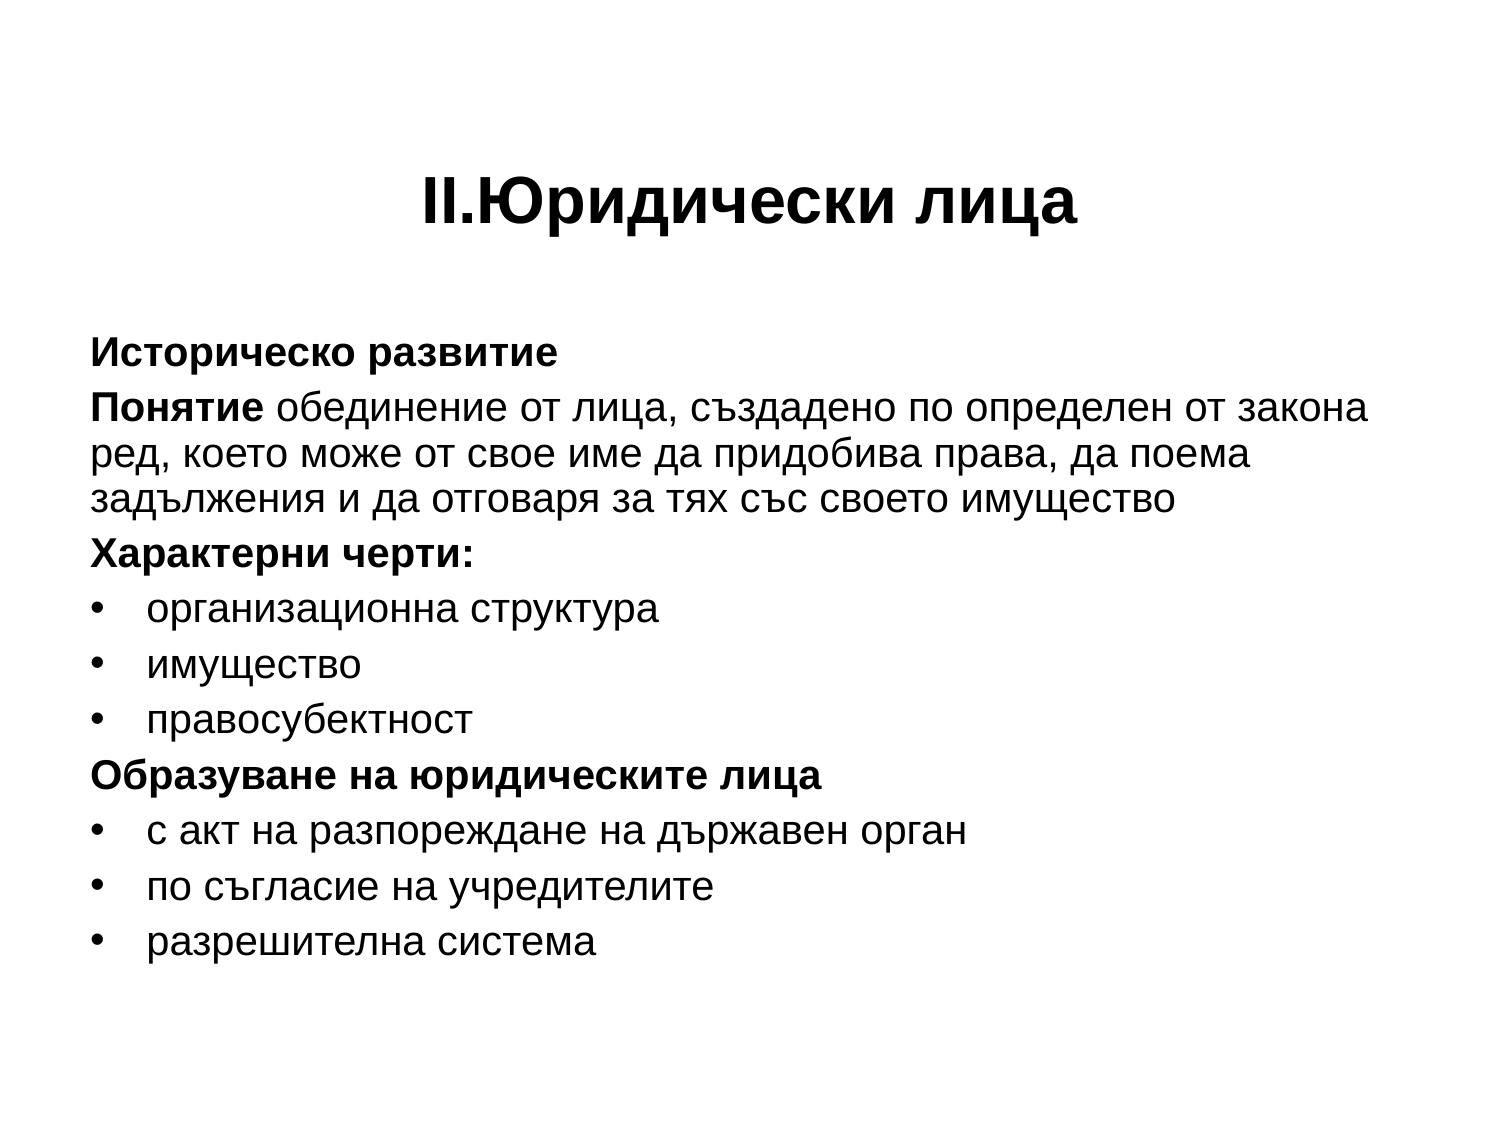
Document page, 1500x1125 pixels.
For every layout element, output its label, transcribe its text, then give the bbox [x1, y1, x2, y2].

title ІІ.Юридически лица [75, 45, 1426, 233]
list Историческо развитие Понятие обединение от лица, създадено по определен от закона ред, което може от свое име да придобива права, да поема задължения и да отговаря за тях със своето имущество Характерни черти: организационна структура имущество правосубектност Образуване на юридическите лица с акт на разпореждане на държавен орган по съгласие на учредителите разрешителна система [75, 262, 1426, 1005]
